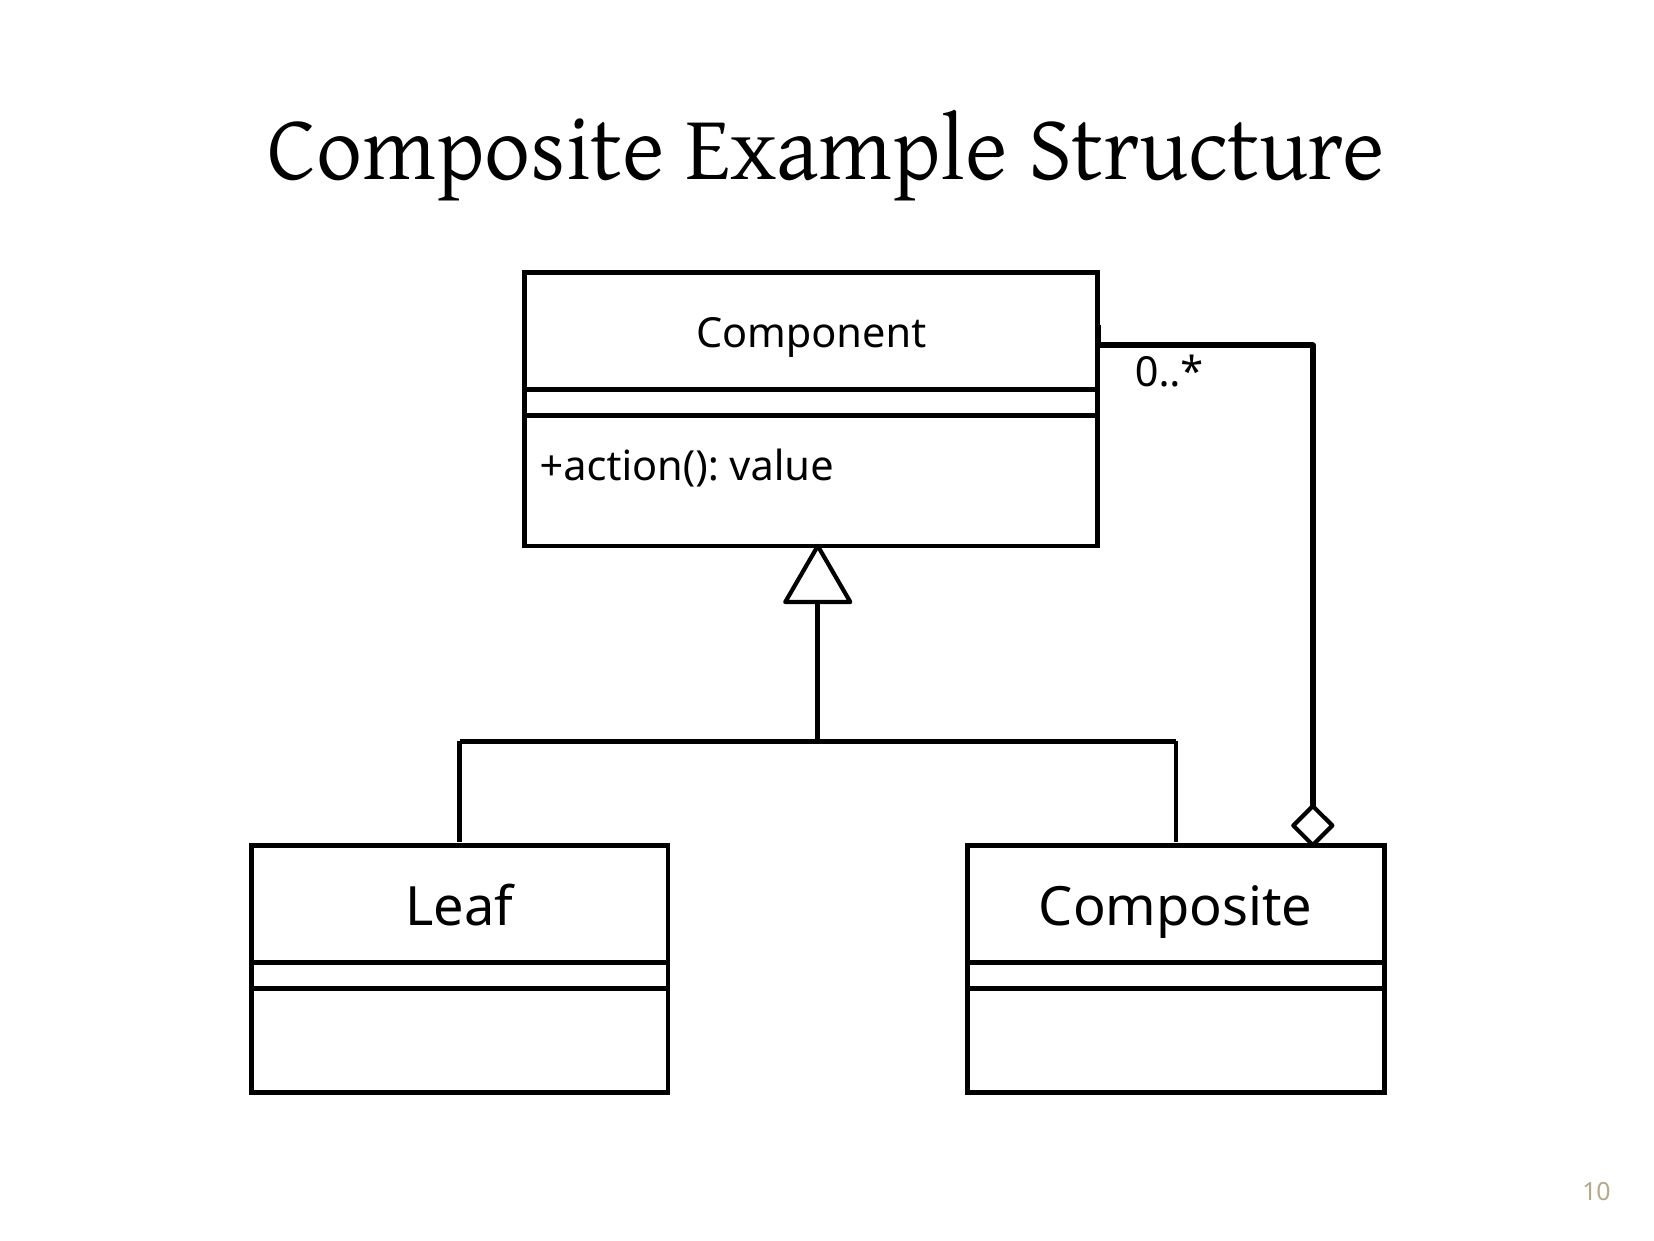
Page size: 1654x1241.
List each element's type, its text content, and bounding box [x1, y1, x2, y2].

text_box +action(): value [524, 389, 1098, 546]
text_box [1293, 806, 1333, 846]
text_box 0..* [1120, 349, 1219, 403]
text_box [785, 546, 851, 603]
title Composite Example Structure [82, 49, 1571, 257]
text_box Composite [967, 845, 1385, 960]
text_box <number> [1555, 1131, 1638, 1218]
text_box 0..* [1120, 337, 1219, 344]
text_box Leaf [251, 845, 669, 960]
text_box Component [524, 272, 1098, 389]
